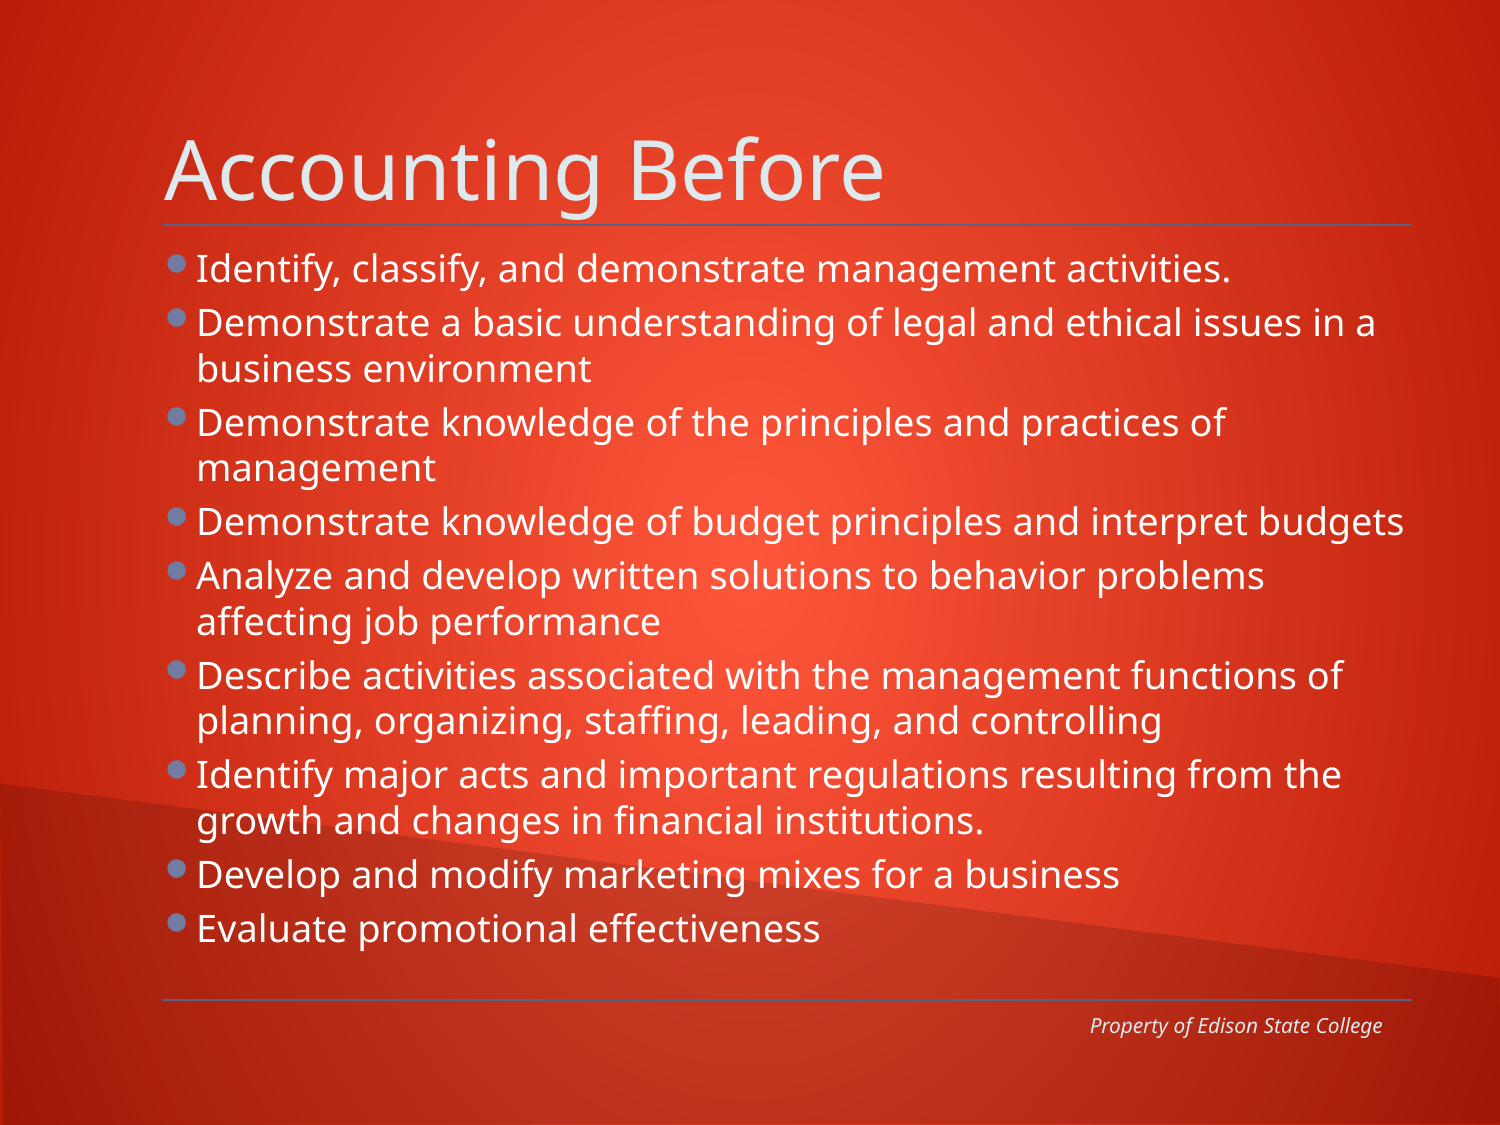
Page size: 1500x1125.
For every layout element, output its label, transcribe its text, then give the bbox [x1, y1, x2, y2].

list Identify, classify, and demonstrate management activities. Demonstrate a basic understanding of legal and ethical issues in a business environment Demonstrate knowledge of the principles and practices of management Demonstrate knowledge of budget principles and interpret budgets Analyze and develop written solutions to behavior problems affecting job performance Describe activities associated with the management functions of planning, organizing, staffing, leading, and controlling Identify major acts and important regulations resulting from the growth and changes in financial institutions. Develop and modify marketing mixes for a business Evaluate promotional effectiveness [150, 237, 1425, 988]
footer Property of Edison State College [1074, 987, 1463, 1063]
title Accounting Before [150, 45, 1425, 233]
